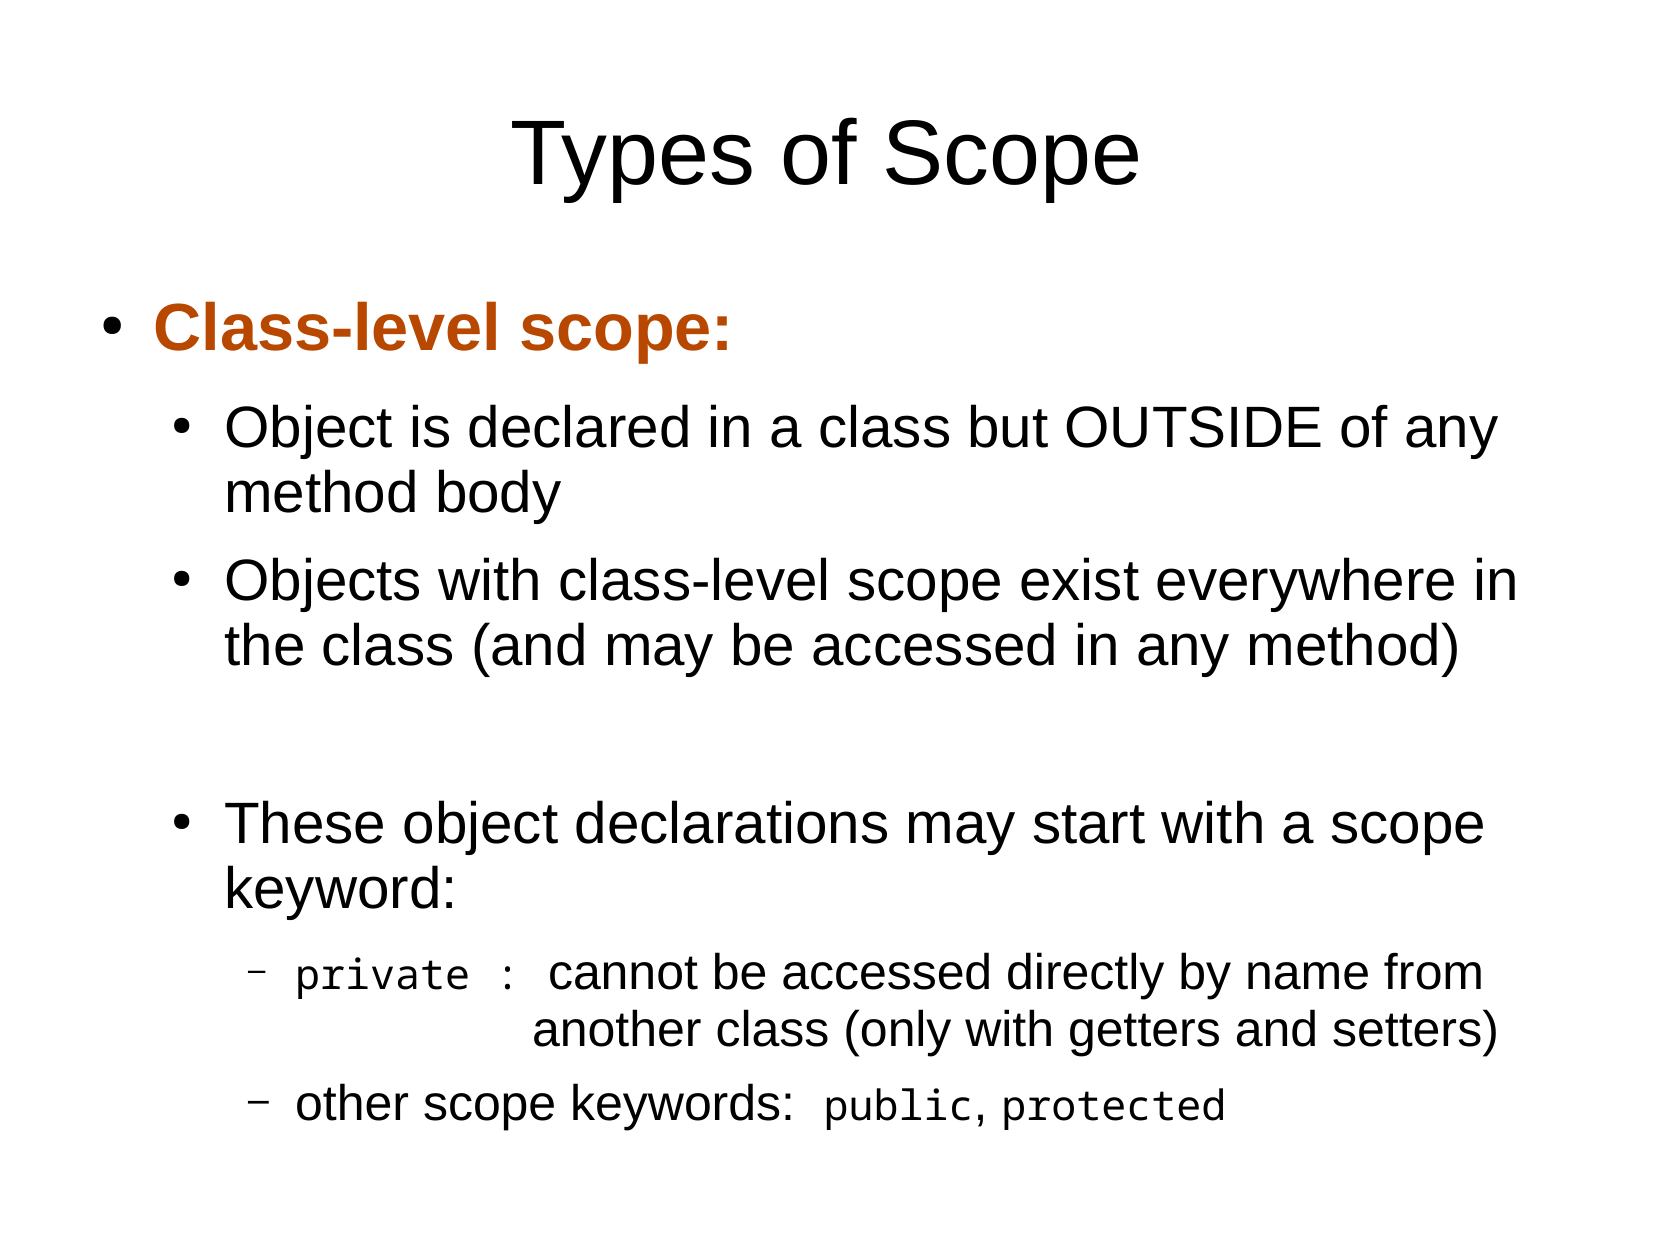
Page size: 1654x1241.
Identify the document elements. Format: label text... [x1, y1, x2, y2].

list Class-level scope: Object is declared in a class but OUTSIDE of any method body Objects with class-level scope exist everywhere in the class (and may be accessed in any method) These object declarations may start with a scope keyword: private : cannot be accessed directly by name from another class (only with getters and setters) other scope keywords: public, protected [82, 290, 1571, 1128]
title Types of Scope [82, 49, 1571, 257]
